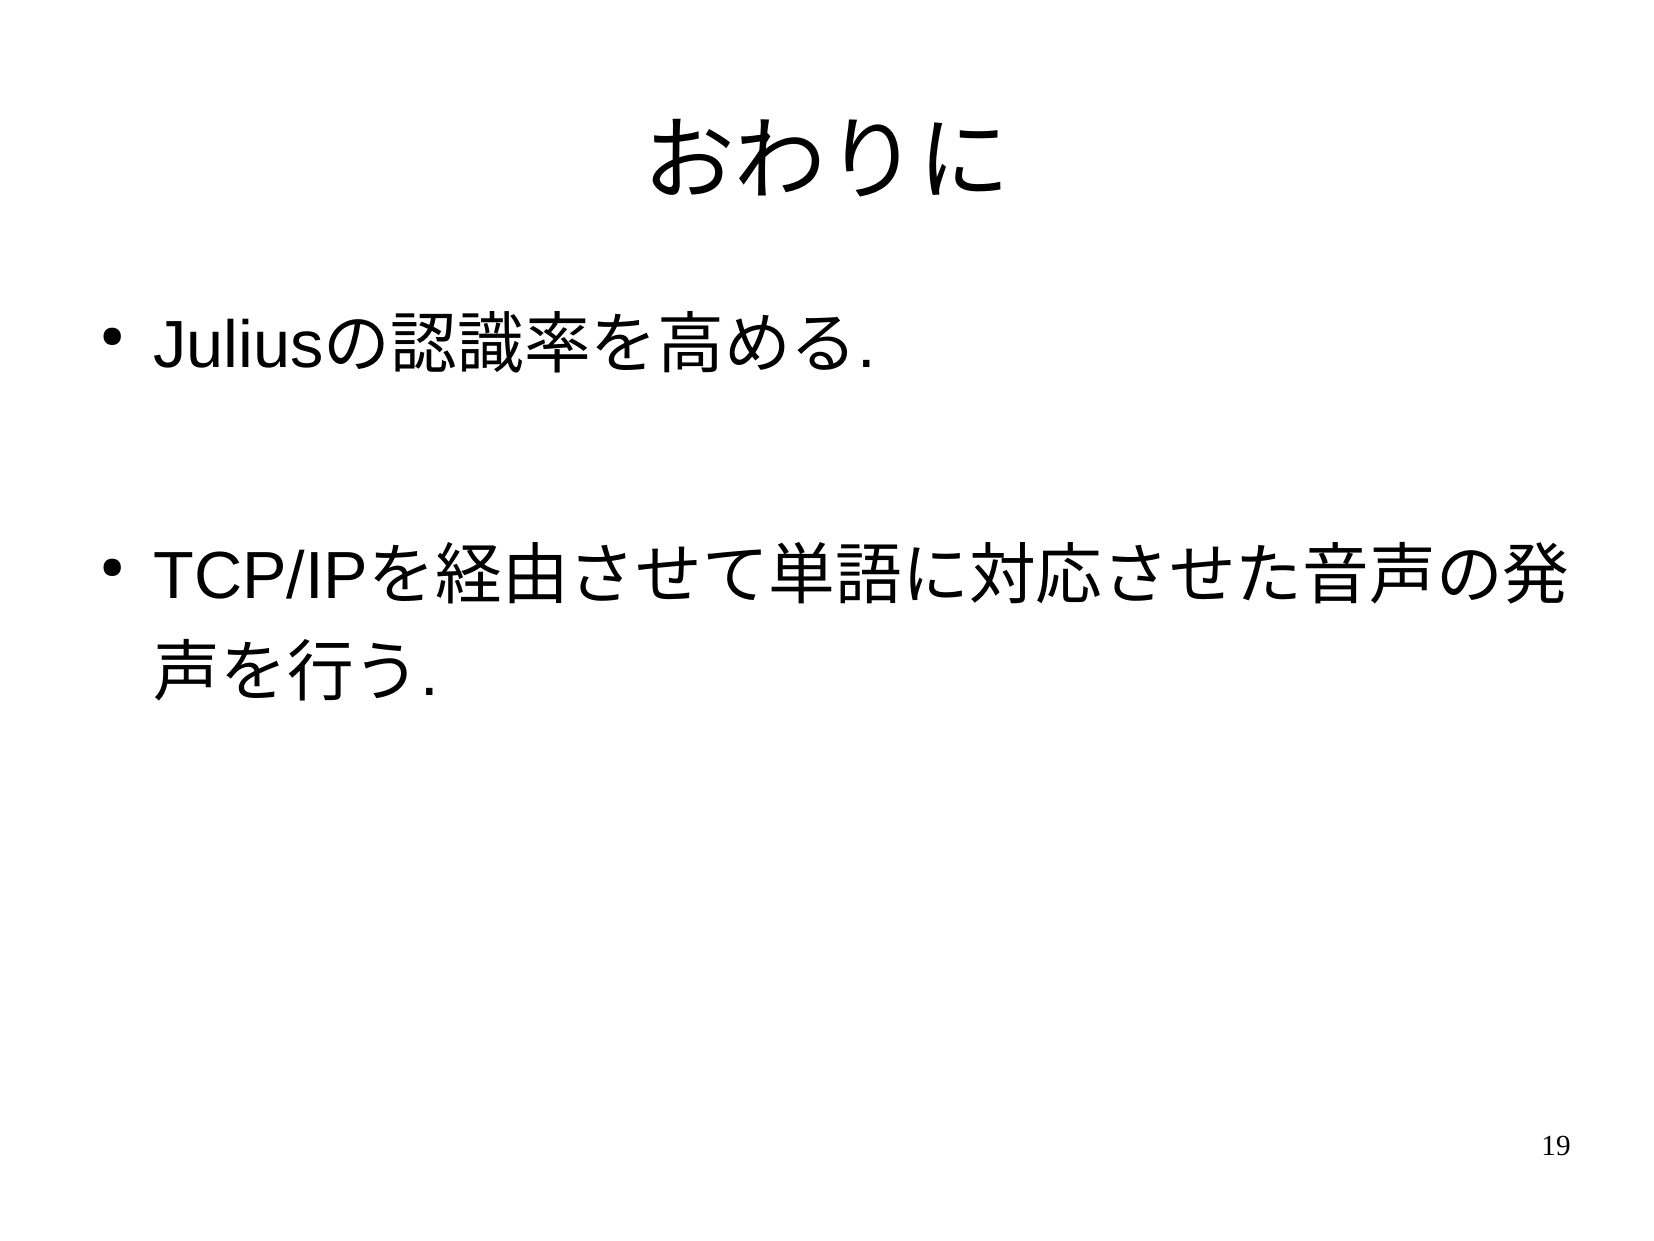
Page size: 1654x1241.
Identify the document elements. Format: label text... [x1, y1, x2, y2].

title おわりに [82, 49, 1571, 257]
list Juliusの認識率を高める. TCP/IPを経由させて単語に対応させた音声の発声を行う. [82, 290, 1571, 1010]
